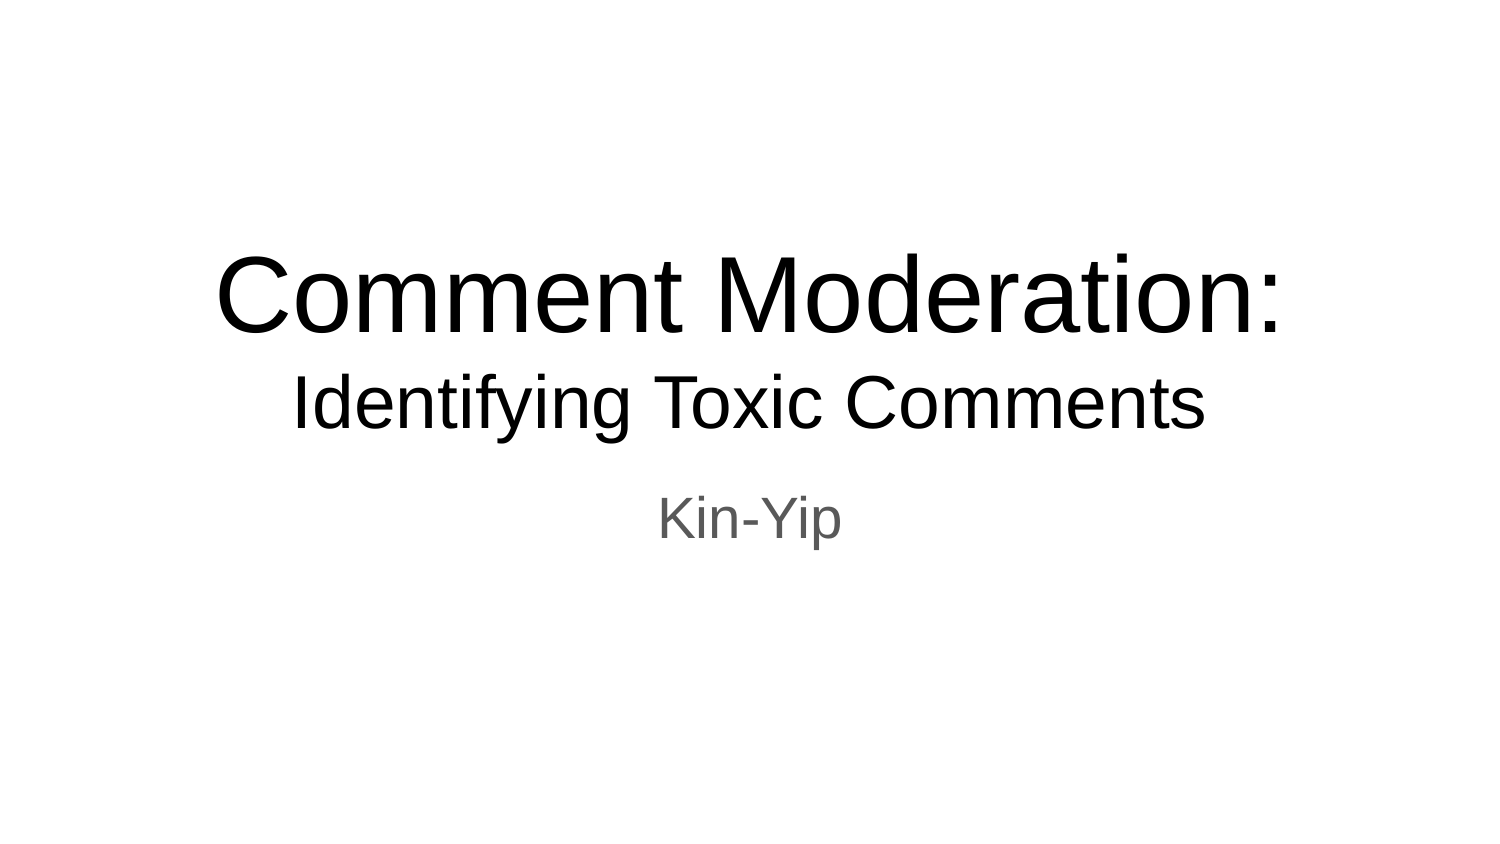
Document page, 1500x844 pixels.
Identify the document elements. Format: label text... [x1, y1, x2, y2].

title Comment Moderation: Identifying Toxic Comments [51, 122, 1449, 459]
subtitle Kin-Yip [51, 464, 1449, 595]
